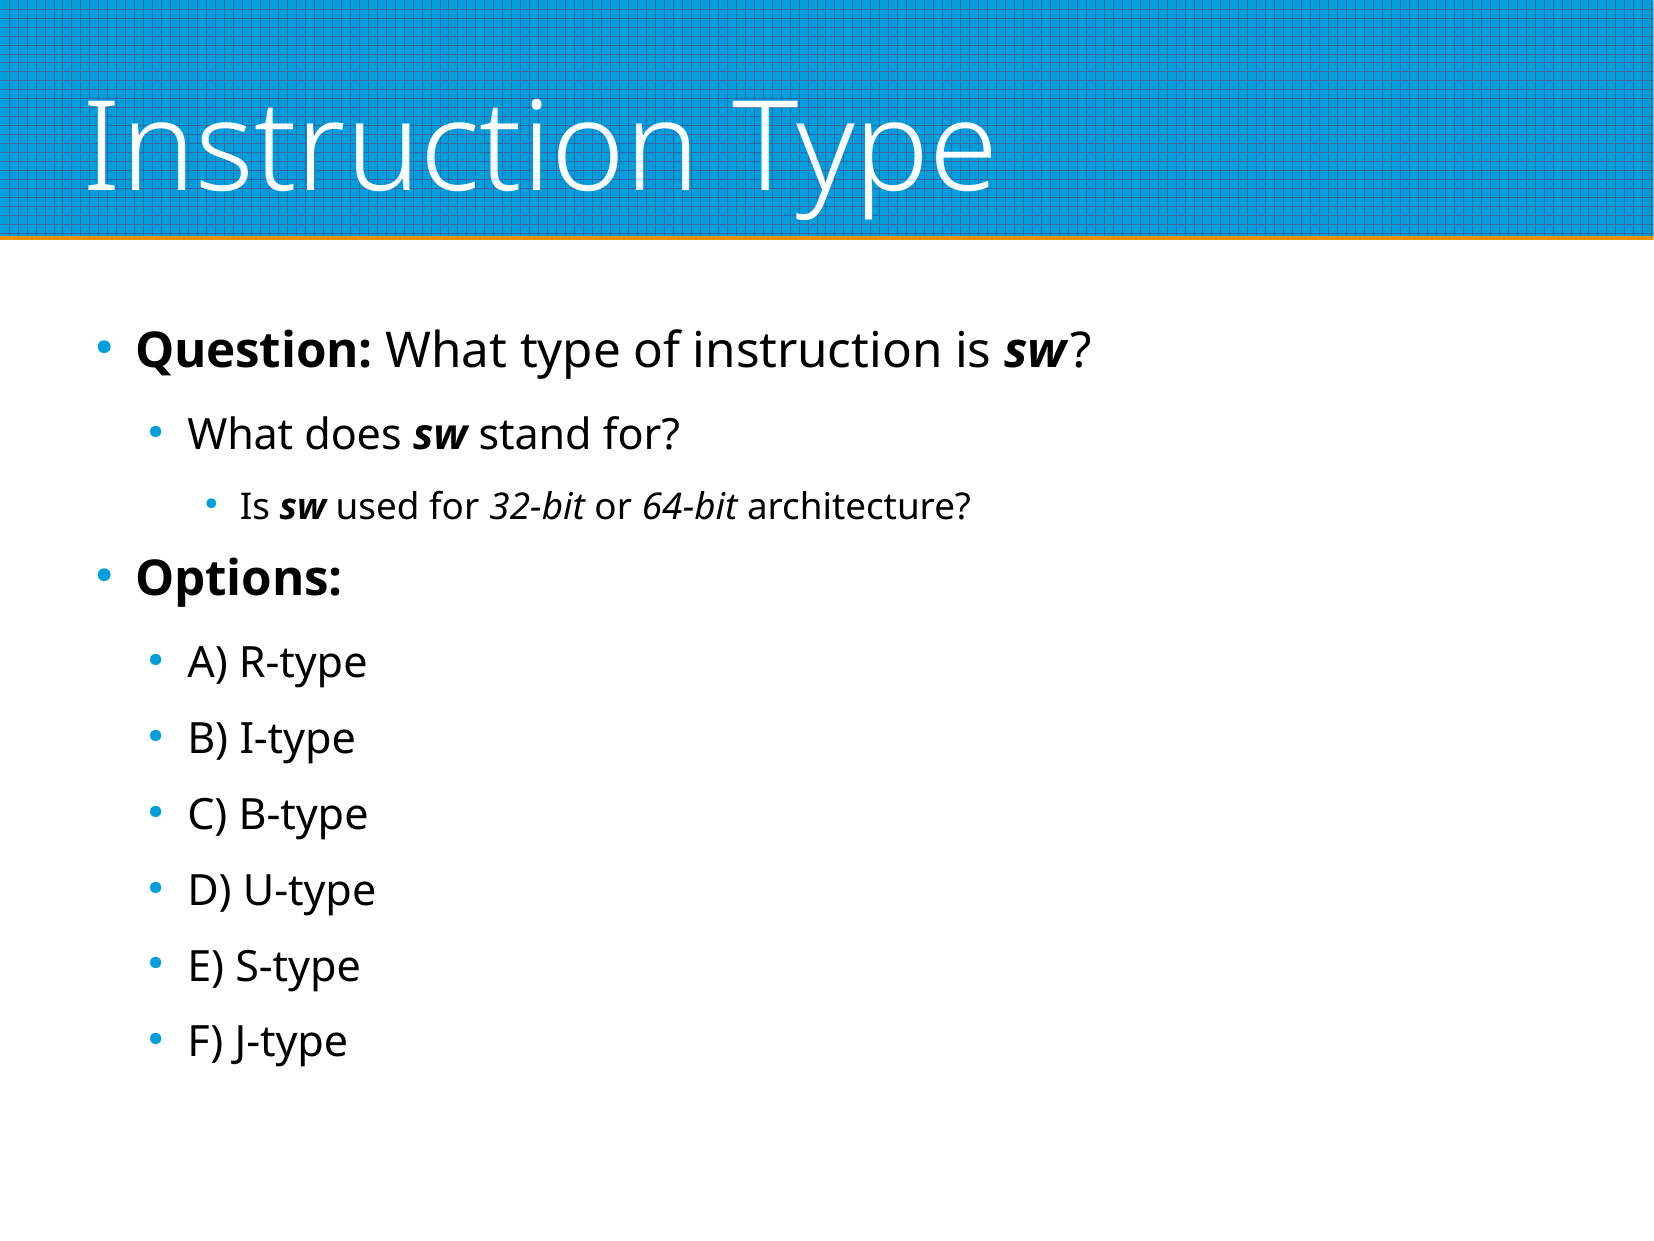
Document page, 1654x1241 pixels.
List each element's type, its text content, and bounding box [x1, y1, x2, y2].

list Question: What type of instruction is sw? What does sw stand for? Is sw used for 32-bit or 64-bit architecture? Options: A) R-type B) I-type C) B-type D) U-type E) S-type F) J-type [82, 314, 1563, 1081]
title Instruction Type [82, 19, 1571, 227]
